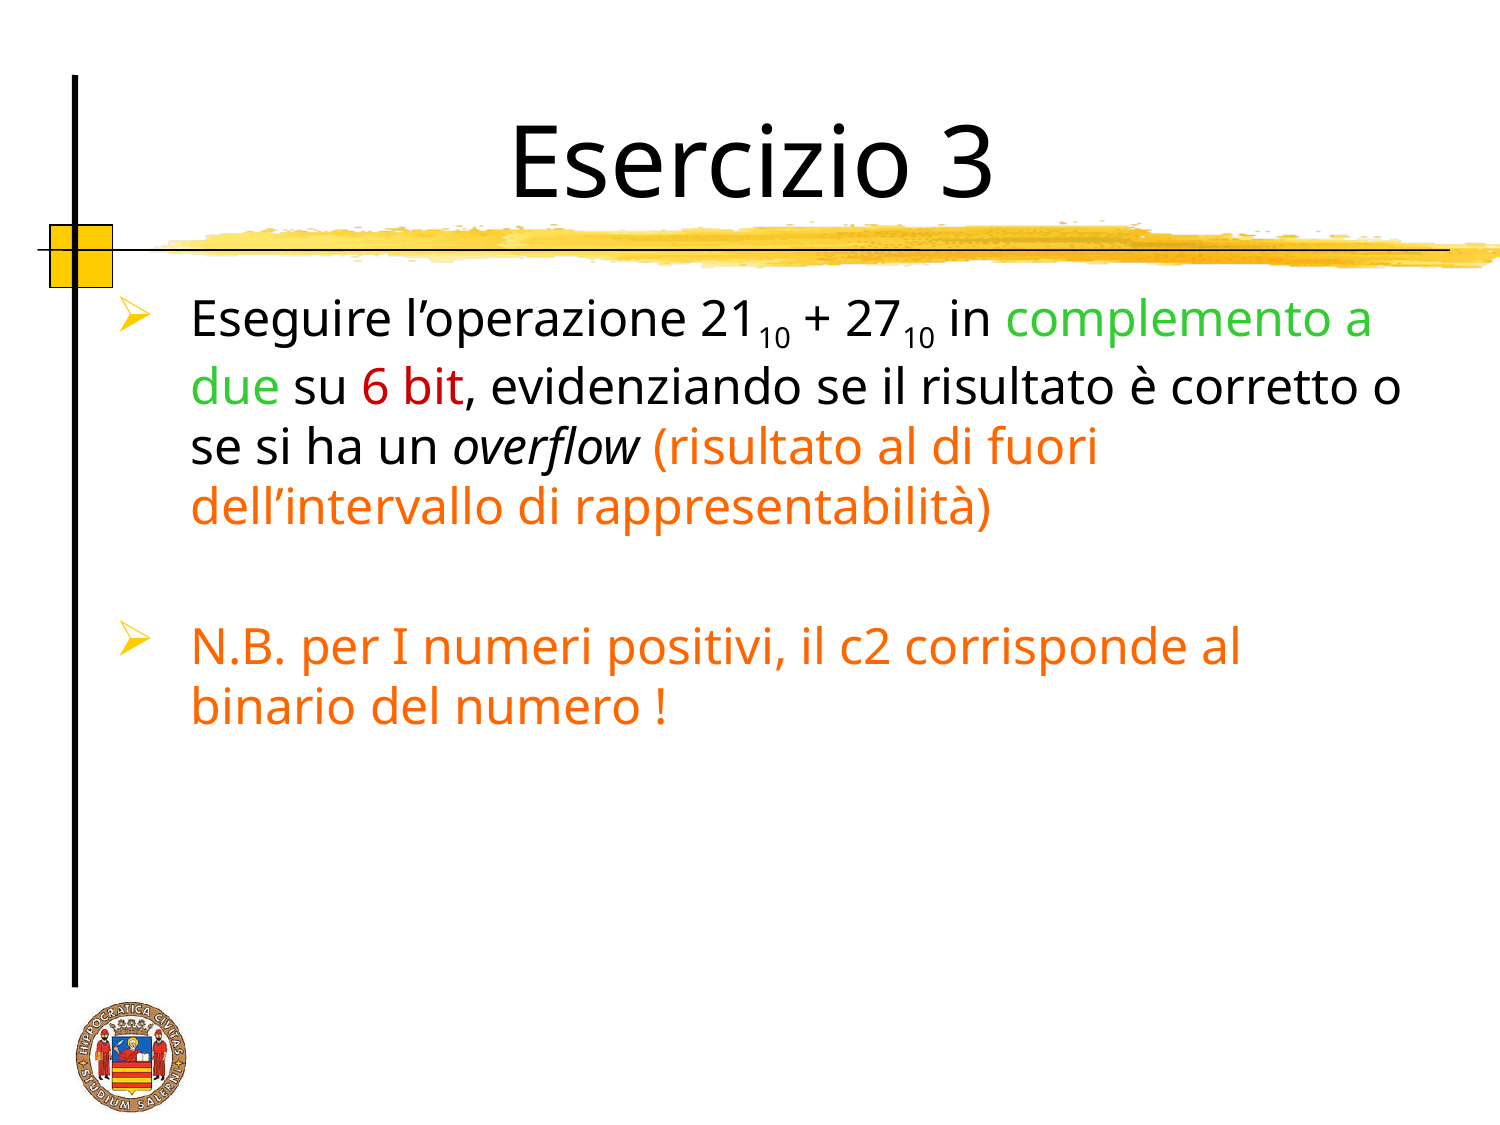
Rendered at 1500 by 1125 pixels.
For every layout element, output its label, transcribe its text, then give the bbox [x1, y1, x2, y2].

title Esercizio 3 [66, 37, 1438, 225]
picture [75, 999, 187, 1113]
picture [150, 215, 1500, 279]
list Eseguire l’operazione 2110 + 2710 in complemento a due su 6 bit, evidenziando se il risultato è corretto o se si ha un overflow (risultato al di fuori dell’intervallo di rappresentabilità) N.B. per I numeri positivi, il c2 corrisponde al binario del numero ! [100, 278, 1436, 978]
